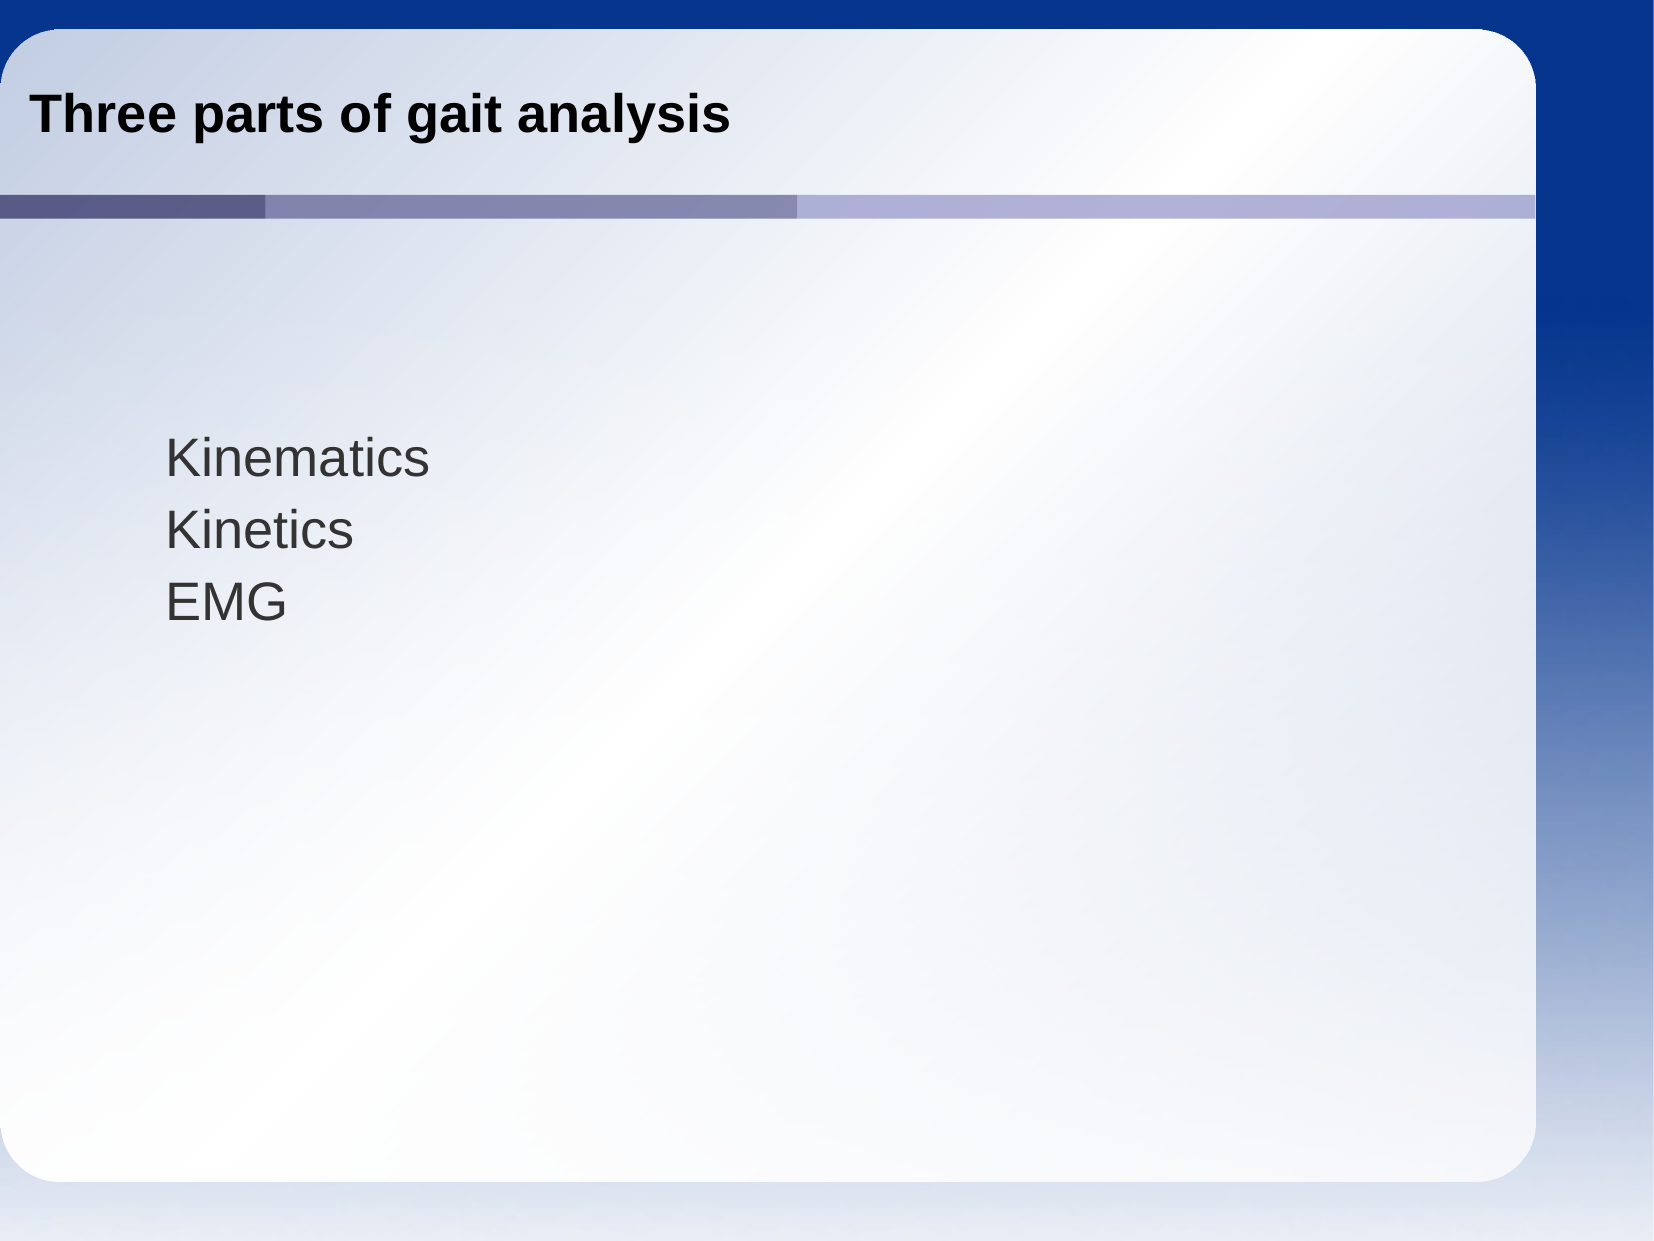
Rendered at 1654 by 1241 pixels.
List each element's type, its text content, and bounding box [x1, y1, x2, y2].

title Three parts of gait analysis [29, 49, 1506, 178]
picture [0, 0, 1654, 1241]
list Kinematics Kinetics EMG [165, 427, 1611, 1102]
